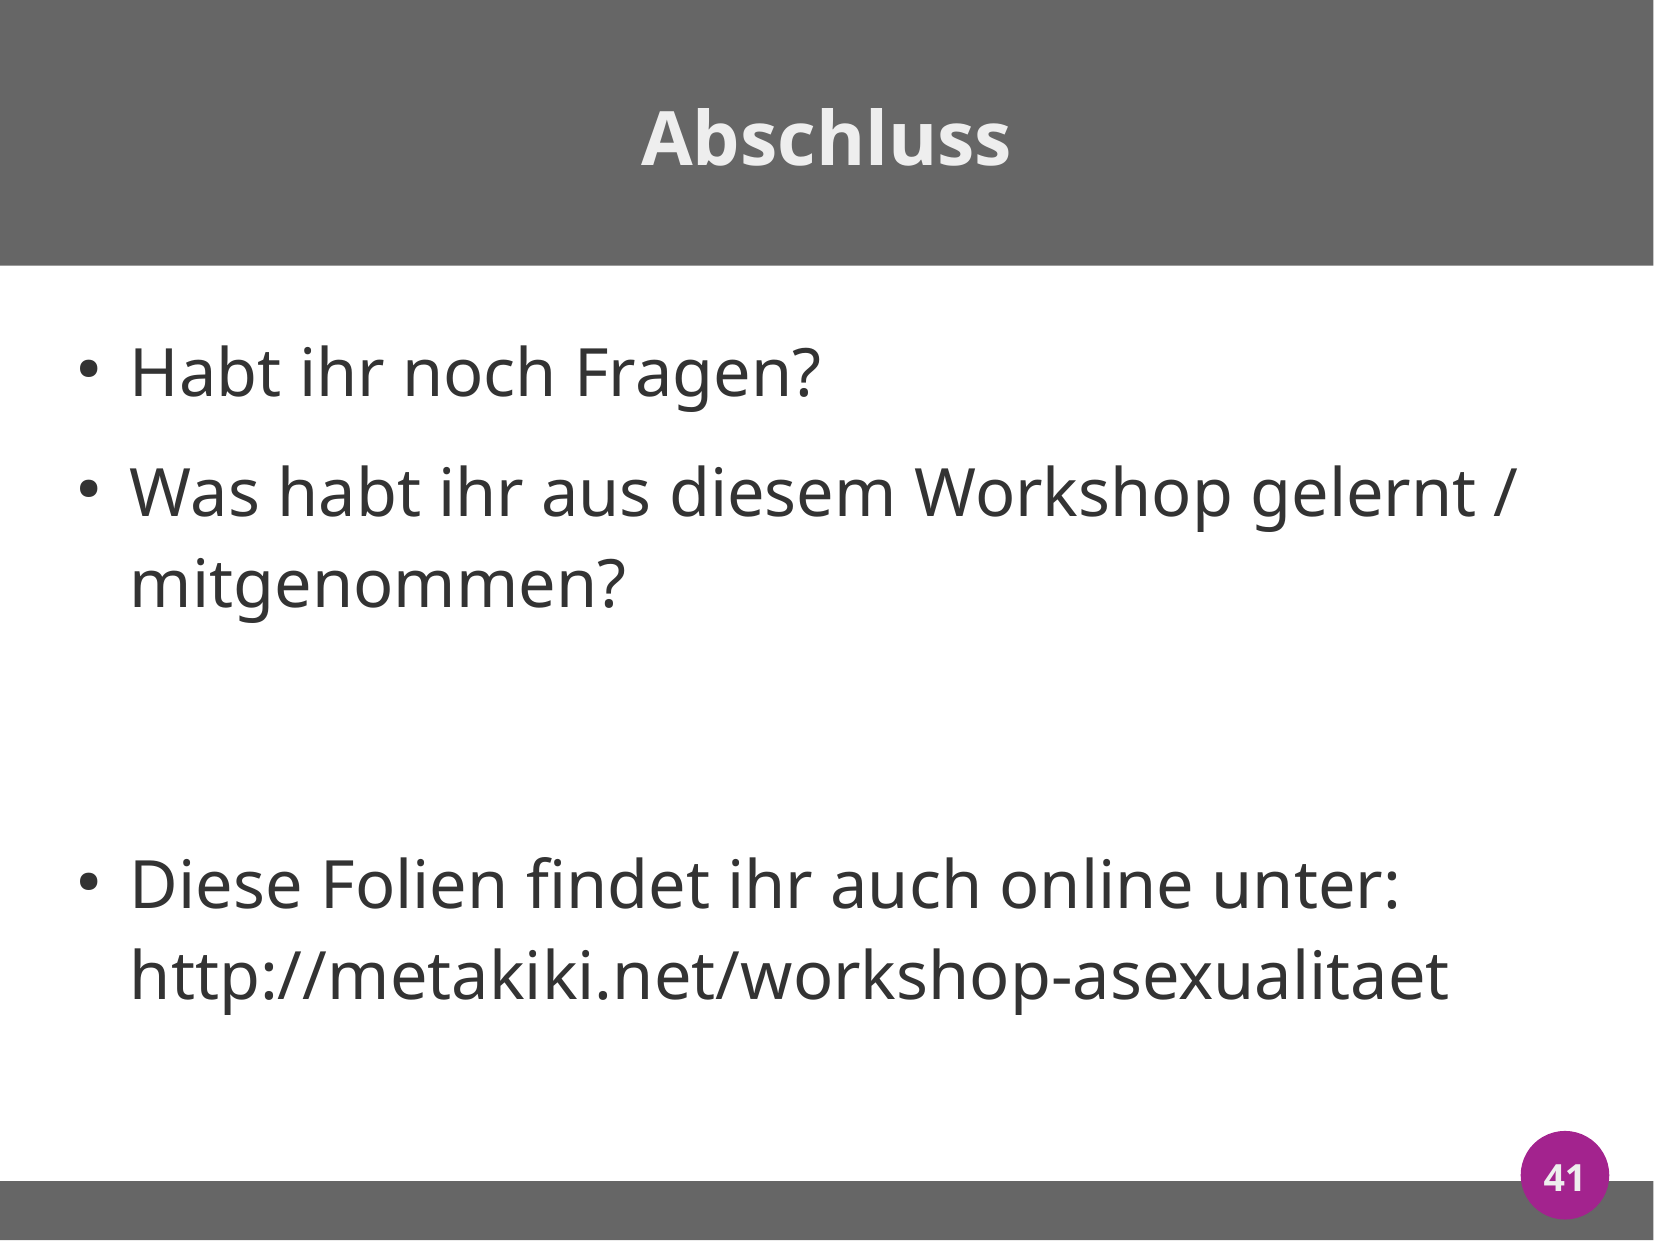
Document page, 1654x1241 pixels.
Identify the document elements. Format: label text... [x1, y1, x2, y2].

list Habt ihr noch Fragen? Was habt ihr aus diesem Workshop gelernt / mitgenommen? Diese Folien findet ihr auch online unter: http://metakiki.net/workshop-asexualitaet [59, 324, 1595, 1152]
title Abschluss [59, 11, 1595, 260]
